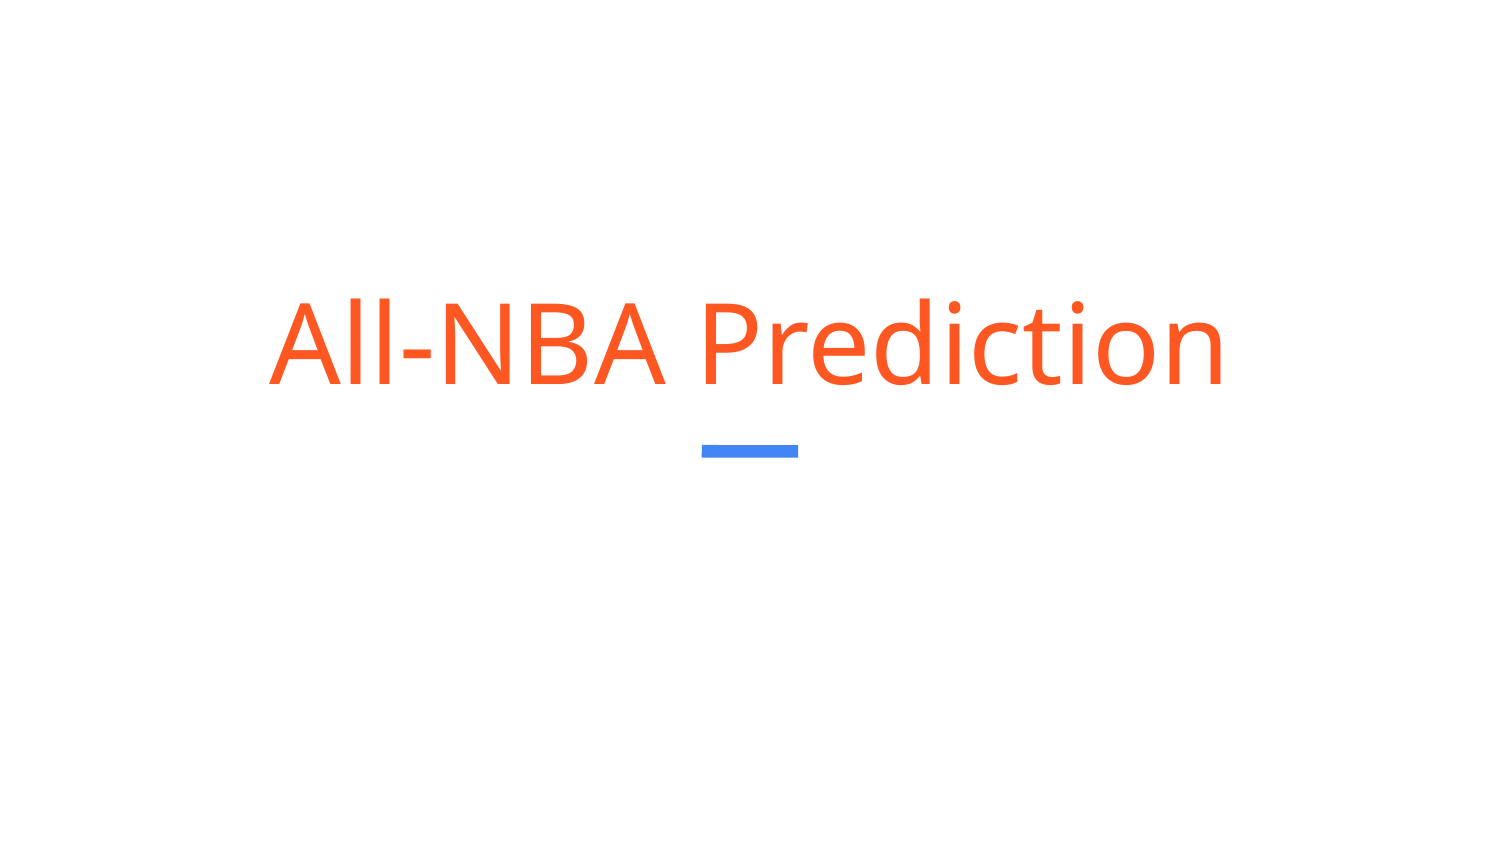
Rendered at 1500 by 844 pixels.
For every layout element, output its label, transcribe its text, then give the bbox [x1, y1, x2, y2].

title All-NBA Prediction [51, 100, 1449, 422]
